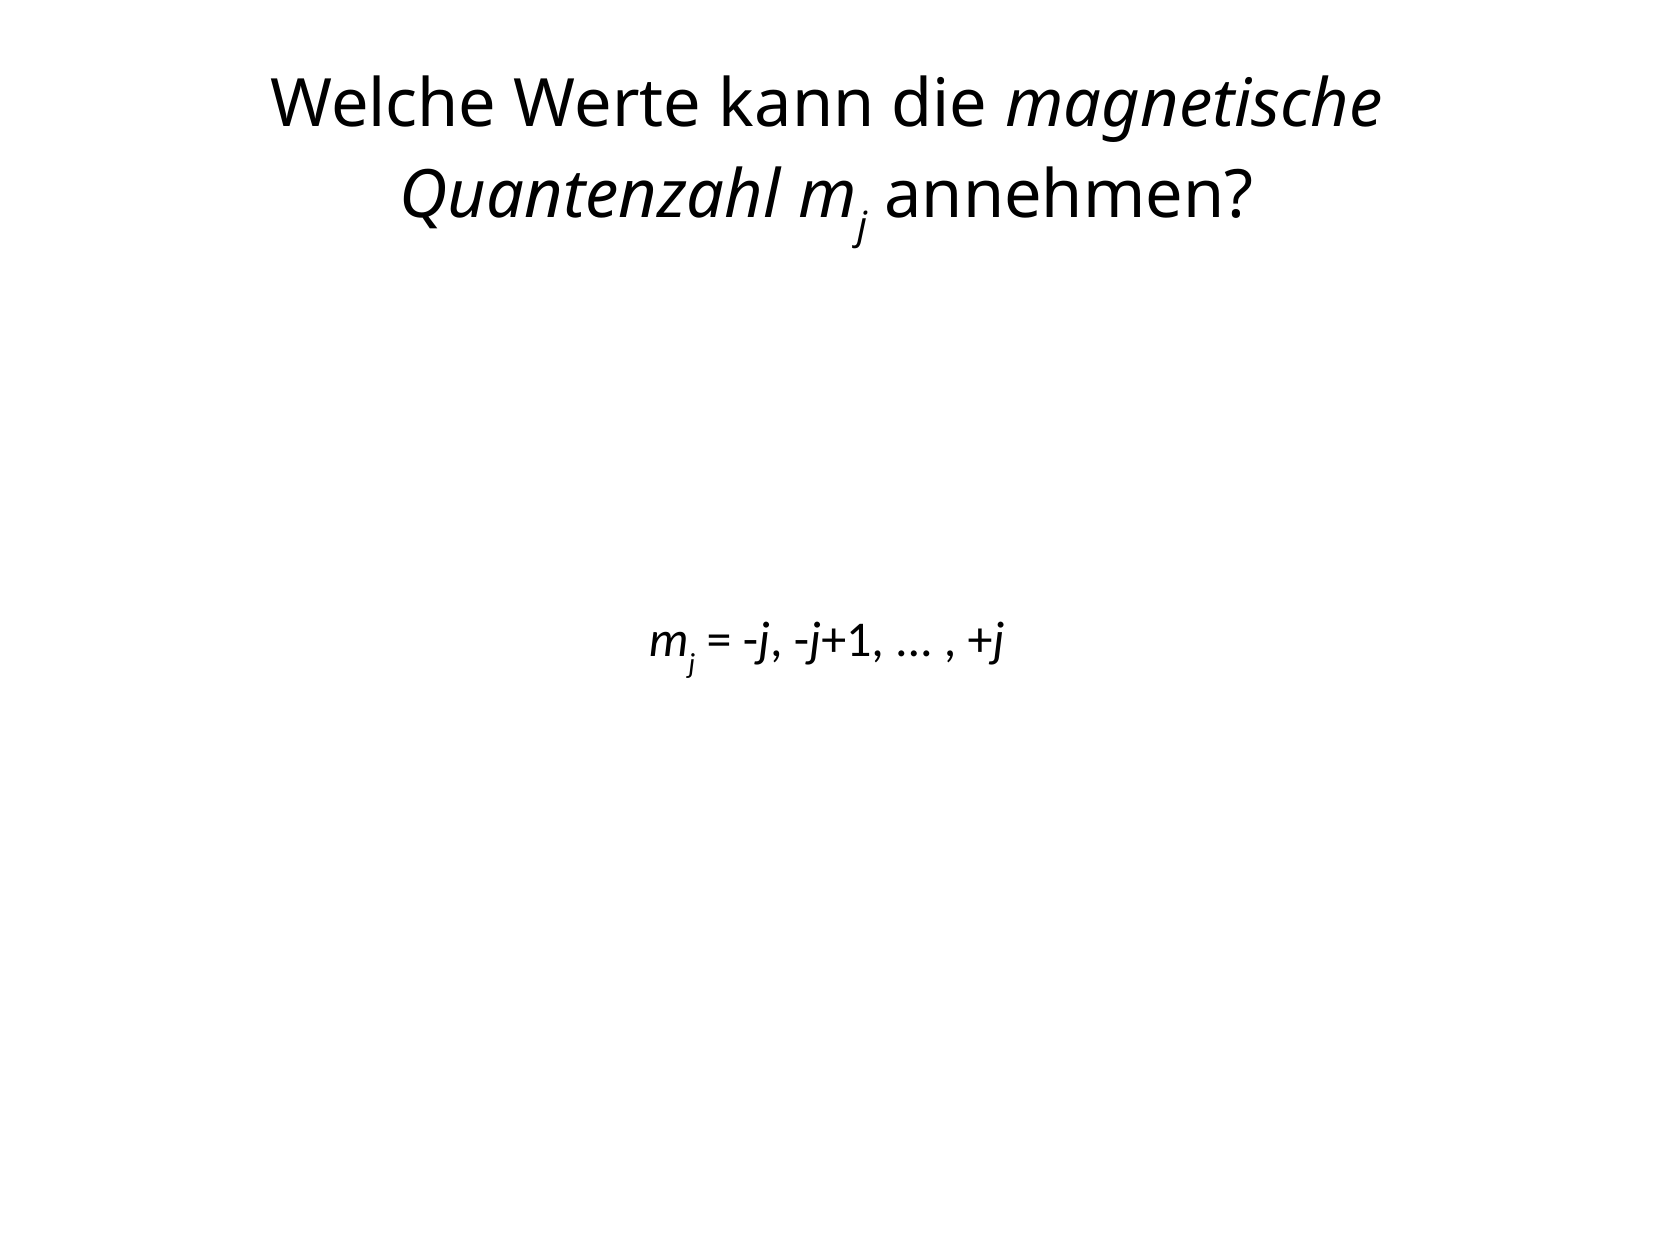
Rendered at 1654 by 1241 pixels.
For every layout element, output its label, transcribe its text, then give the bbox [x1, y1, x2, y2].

subtitle mj = -j, -j+1, ... , +j [82, 290, 1571, 1010]
title Welche Werte kann die magnetische Quantenzahl mj annehmen? [82, 49, 1571, 257]
